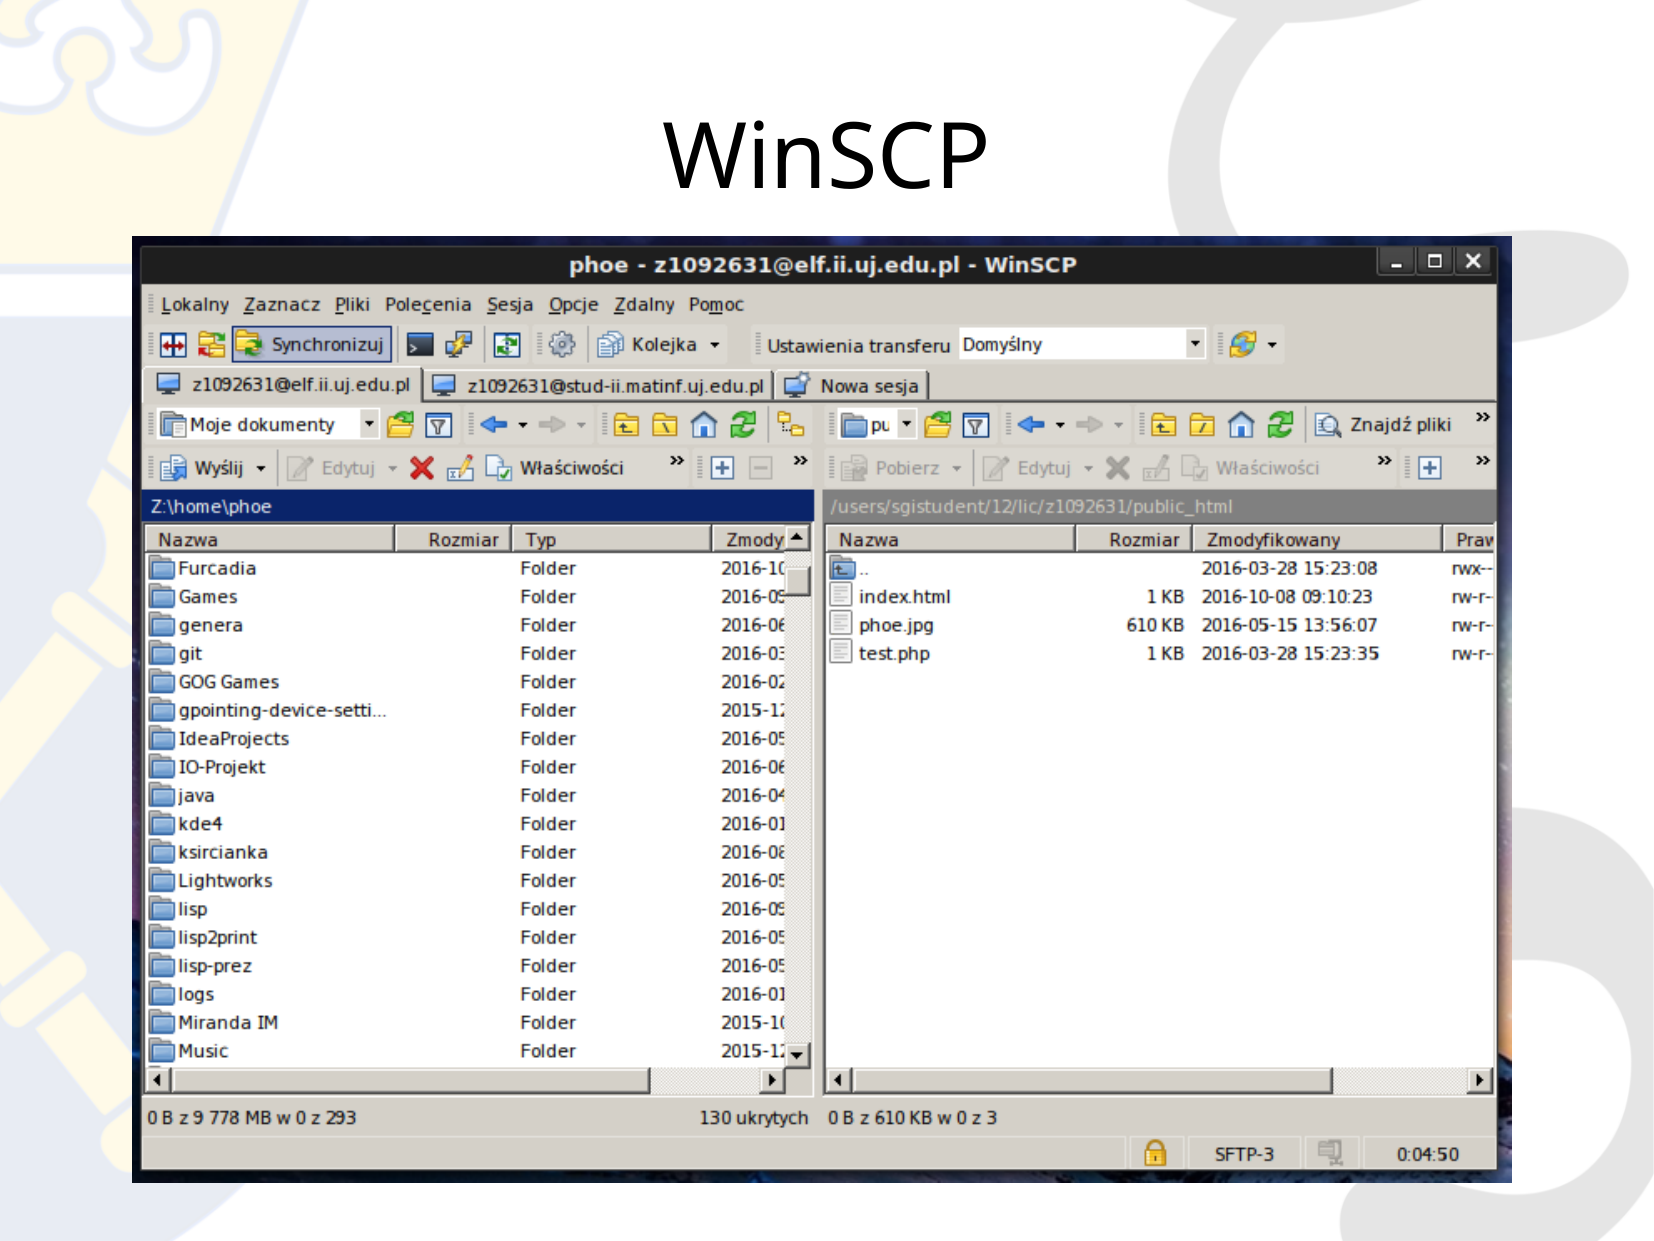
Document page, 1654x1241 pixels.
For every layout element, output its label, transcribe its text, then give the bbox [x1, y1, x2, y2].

picture [0, 0, 1654, 1241]
title WinSCP [82, 49, 1571, 257]
